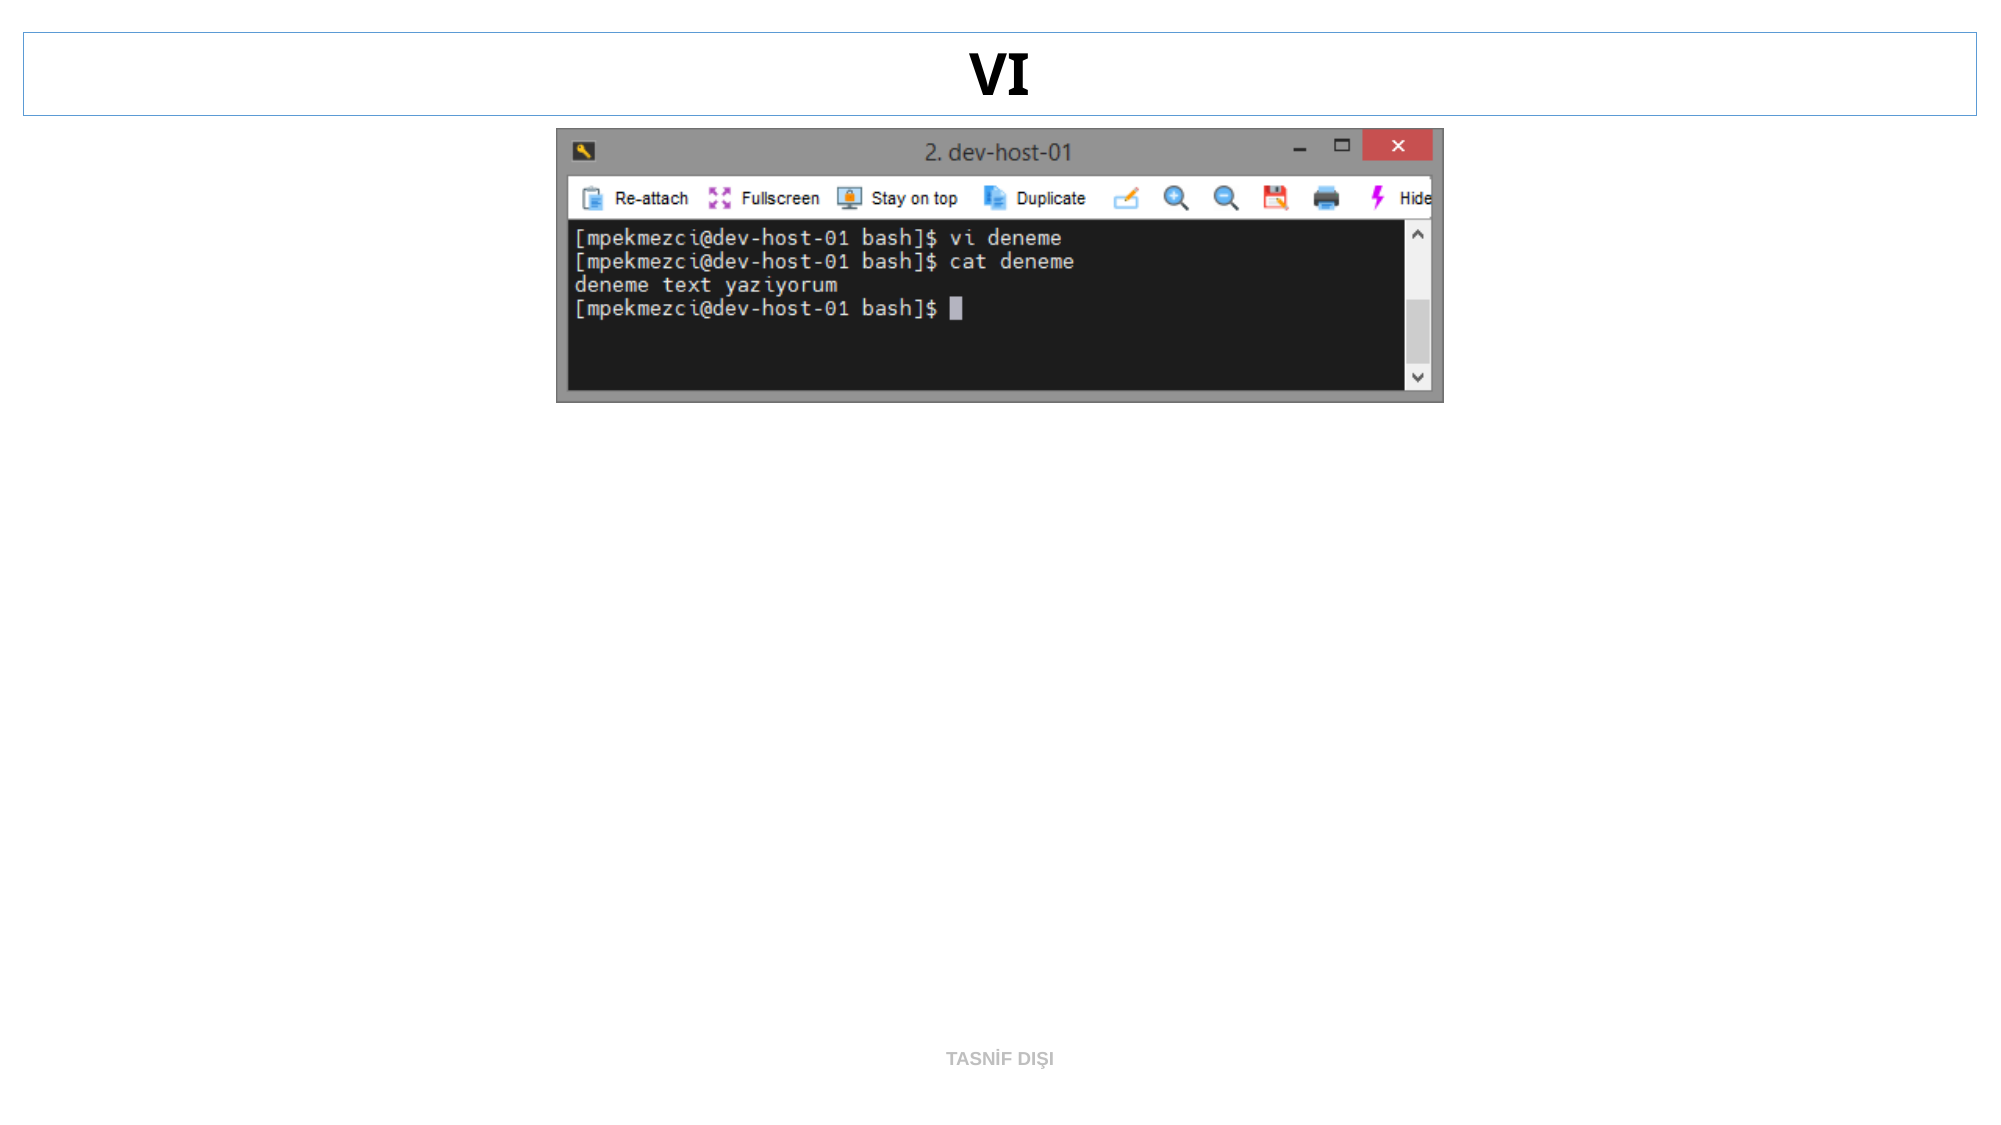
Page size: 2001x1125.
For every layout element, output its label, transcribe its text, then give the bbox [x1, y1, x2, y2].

picture [556, 128, 1444, 403]
title VI [23, 32, 1977, 116]
footer TASNİF DIŞI [0, 1042, 2000, 1103]
